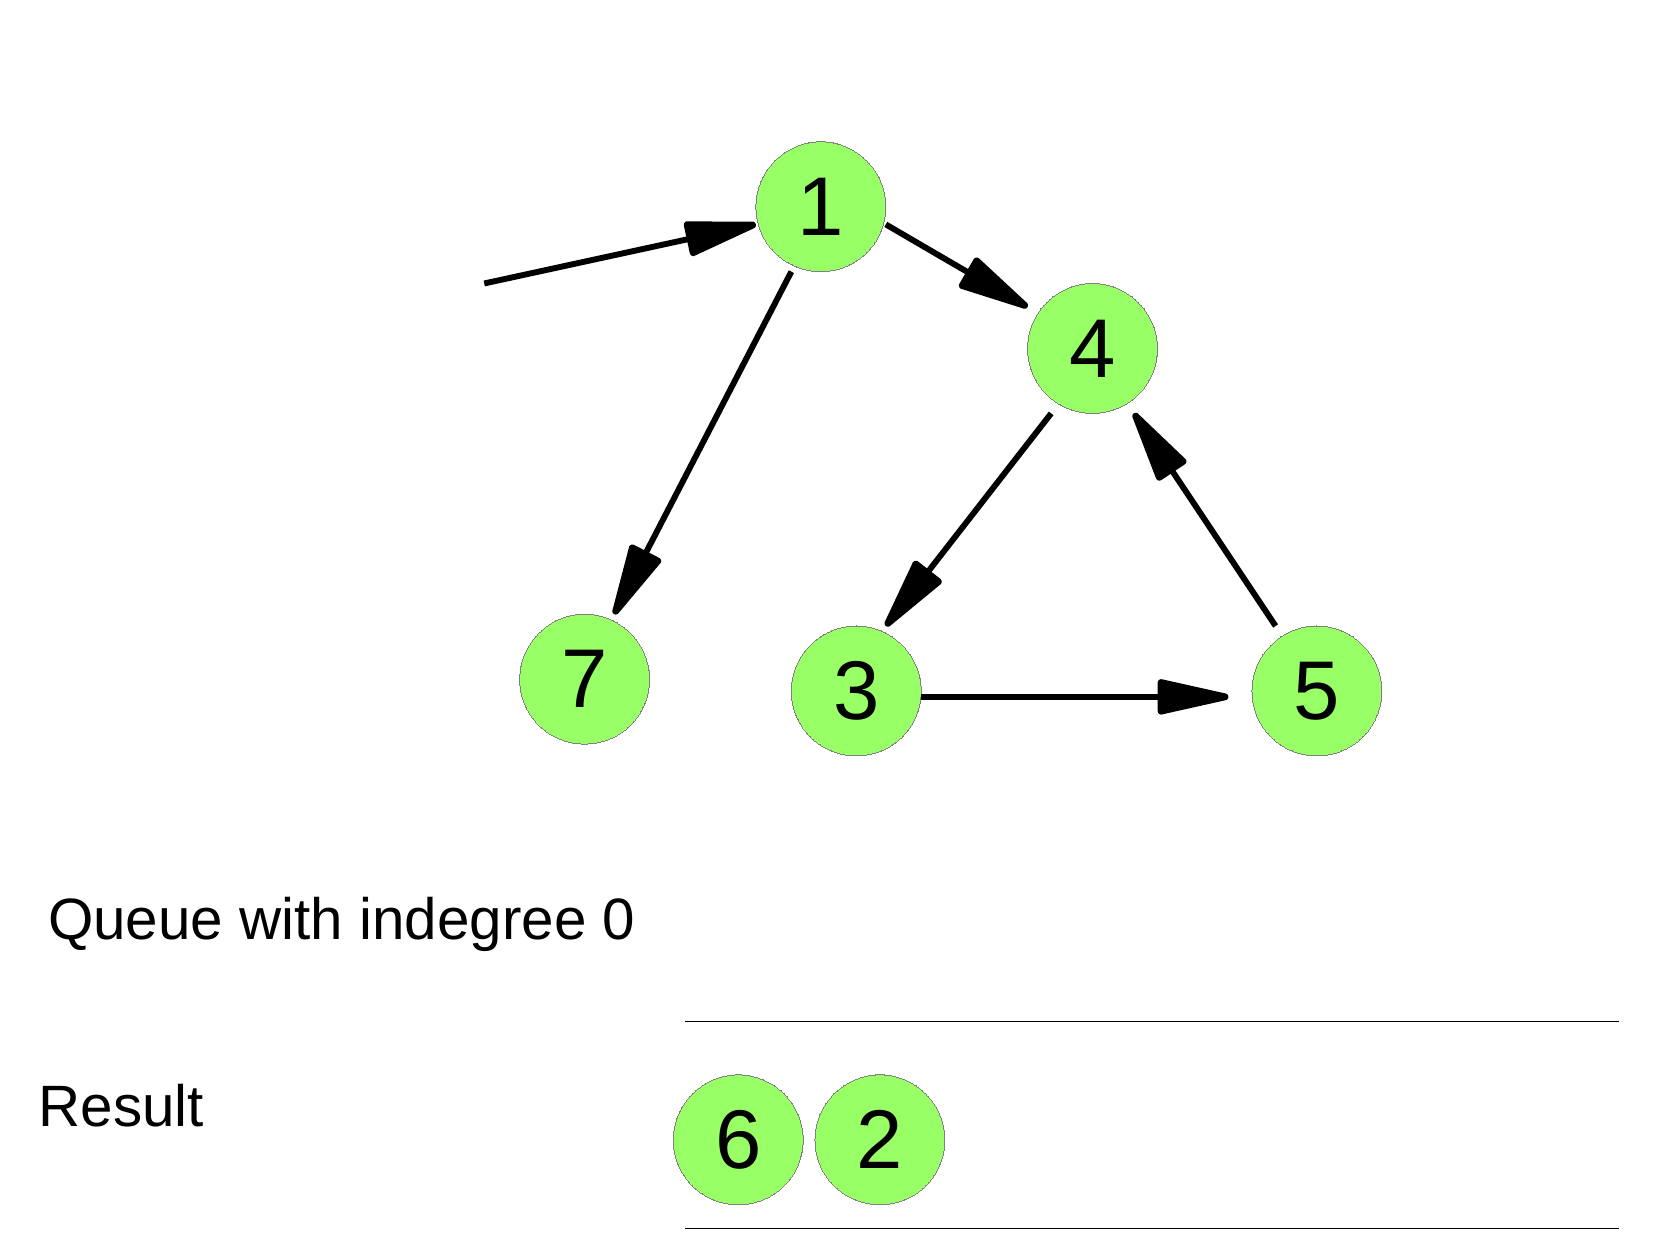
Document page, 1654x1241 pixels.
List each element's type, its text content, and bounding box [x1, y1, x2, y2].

text_box 3 [791, 625, 922, 756]
text_box 2 [814, 1074, 945, 1205]
text_box 5 [1251, 625, 1382, 756]
text_box Queue with indegree 0 [33, 879, 650, 960]
text_box 7 [519, 614, 650, 745]
text_box 1 [755, 141, 886, 272]
text_box 6 [673, 1074, 804, 1205]
text_box 4 [1027, 283, 1158, 414]
text_box Result [23, 1065, 219, 1146]
